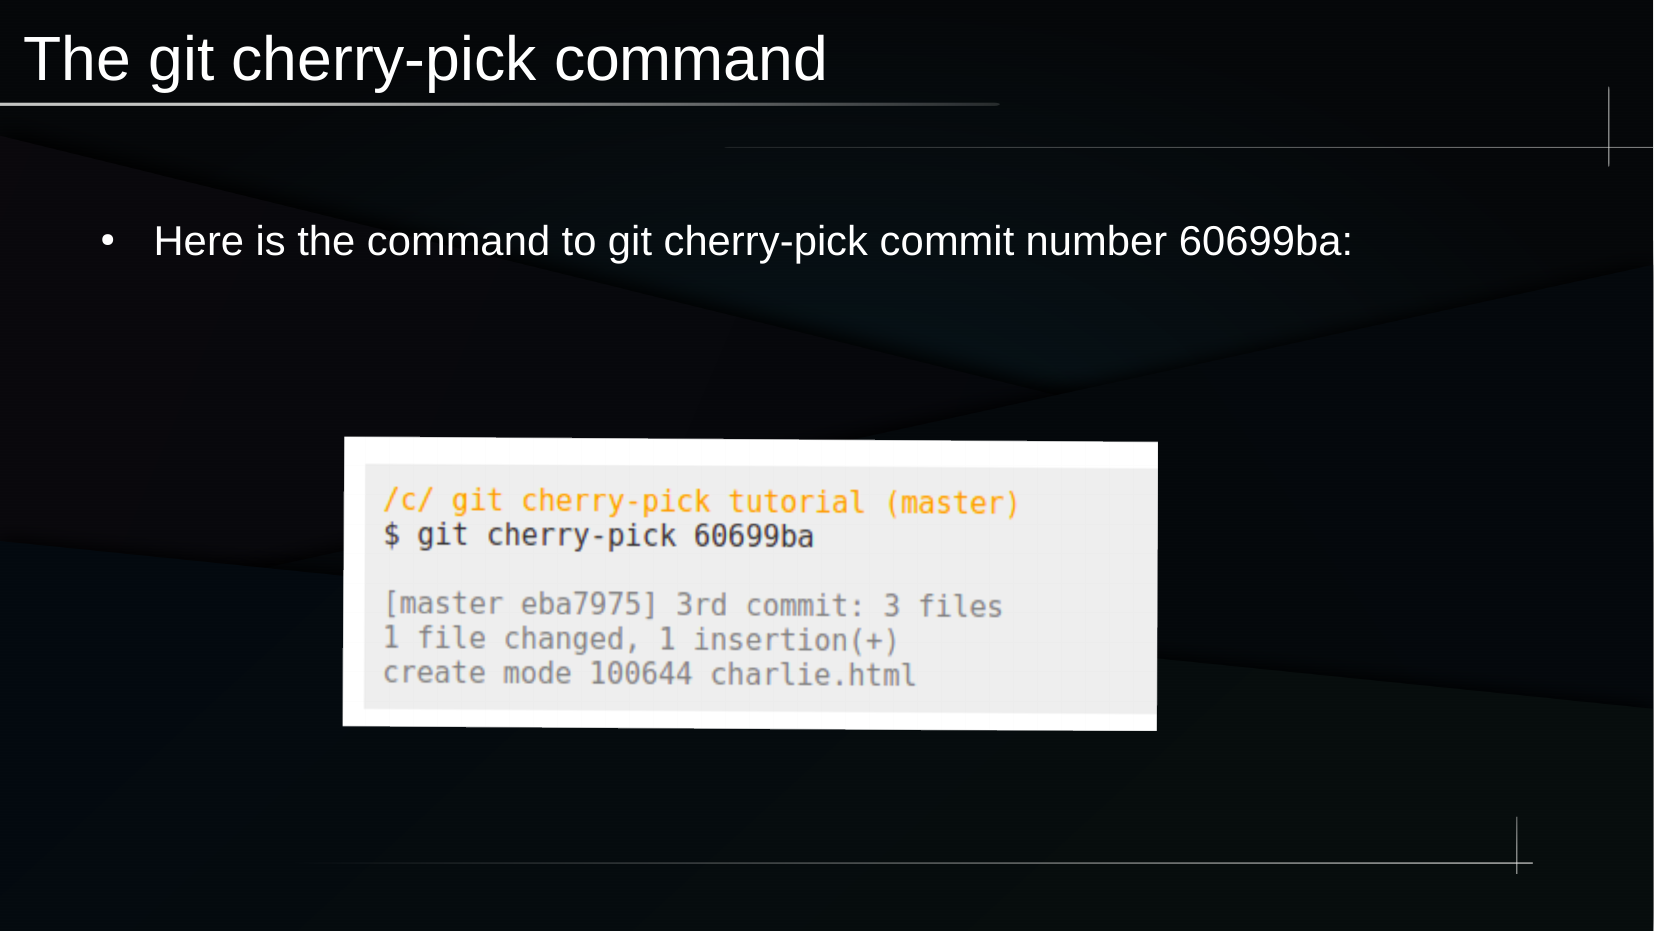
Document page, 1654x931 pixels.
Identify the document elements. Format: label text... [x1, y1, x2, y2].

title The git cherry-pick command [23, 23, 1589, 164]
picture [0, 0, 1654, 931]
list Here is the command to git cherry-pick commit number 60699ba: [82, 217, 1571, 758]
